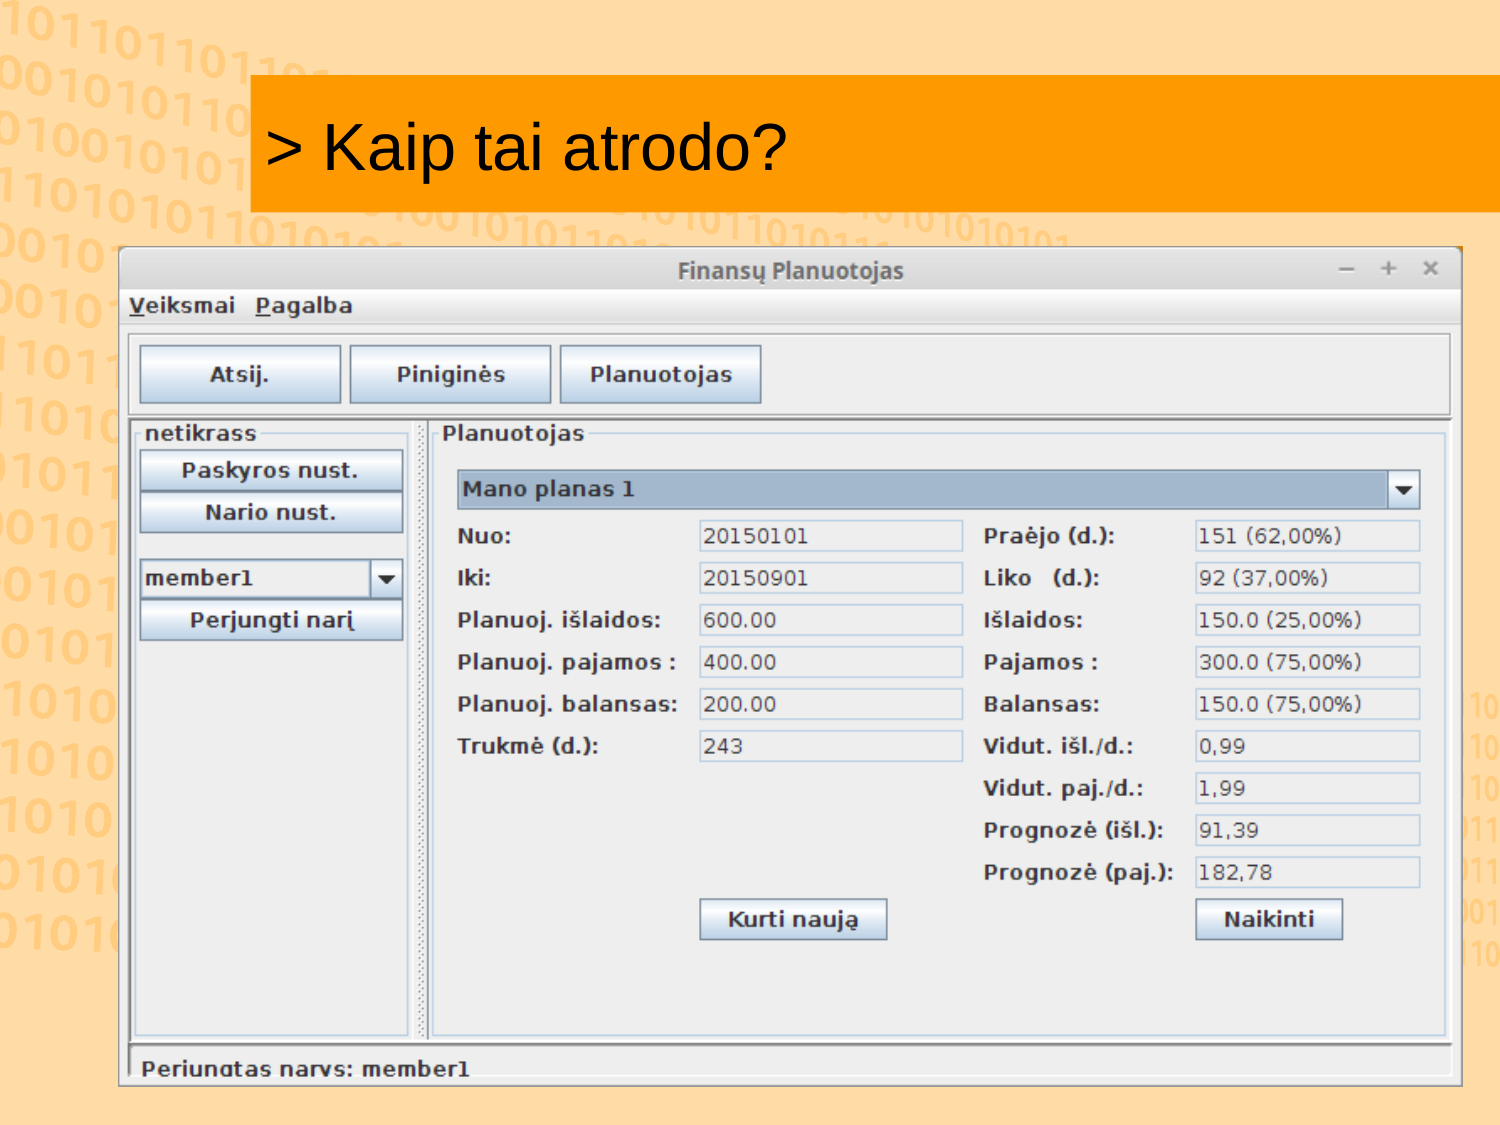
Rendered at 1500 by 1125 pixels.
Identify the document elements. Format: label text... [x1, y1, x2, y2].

title > Kaip tai atrodo? [250, 75, 1500, 213]
picture [118, 246, 1463, 1087]
